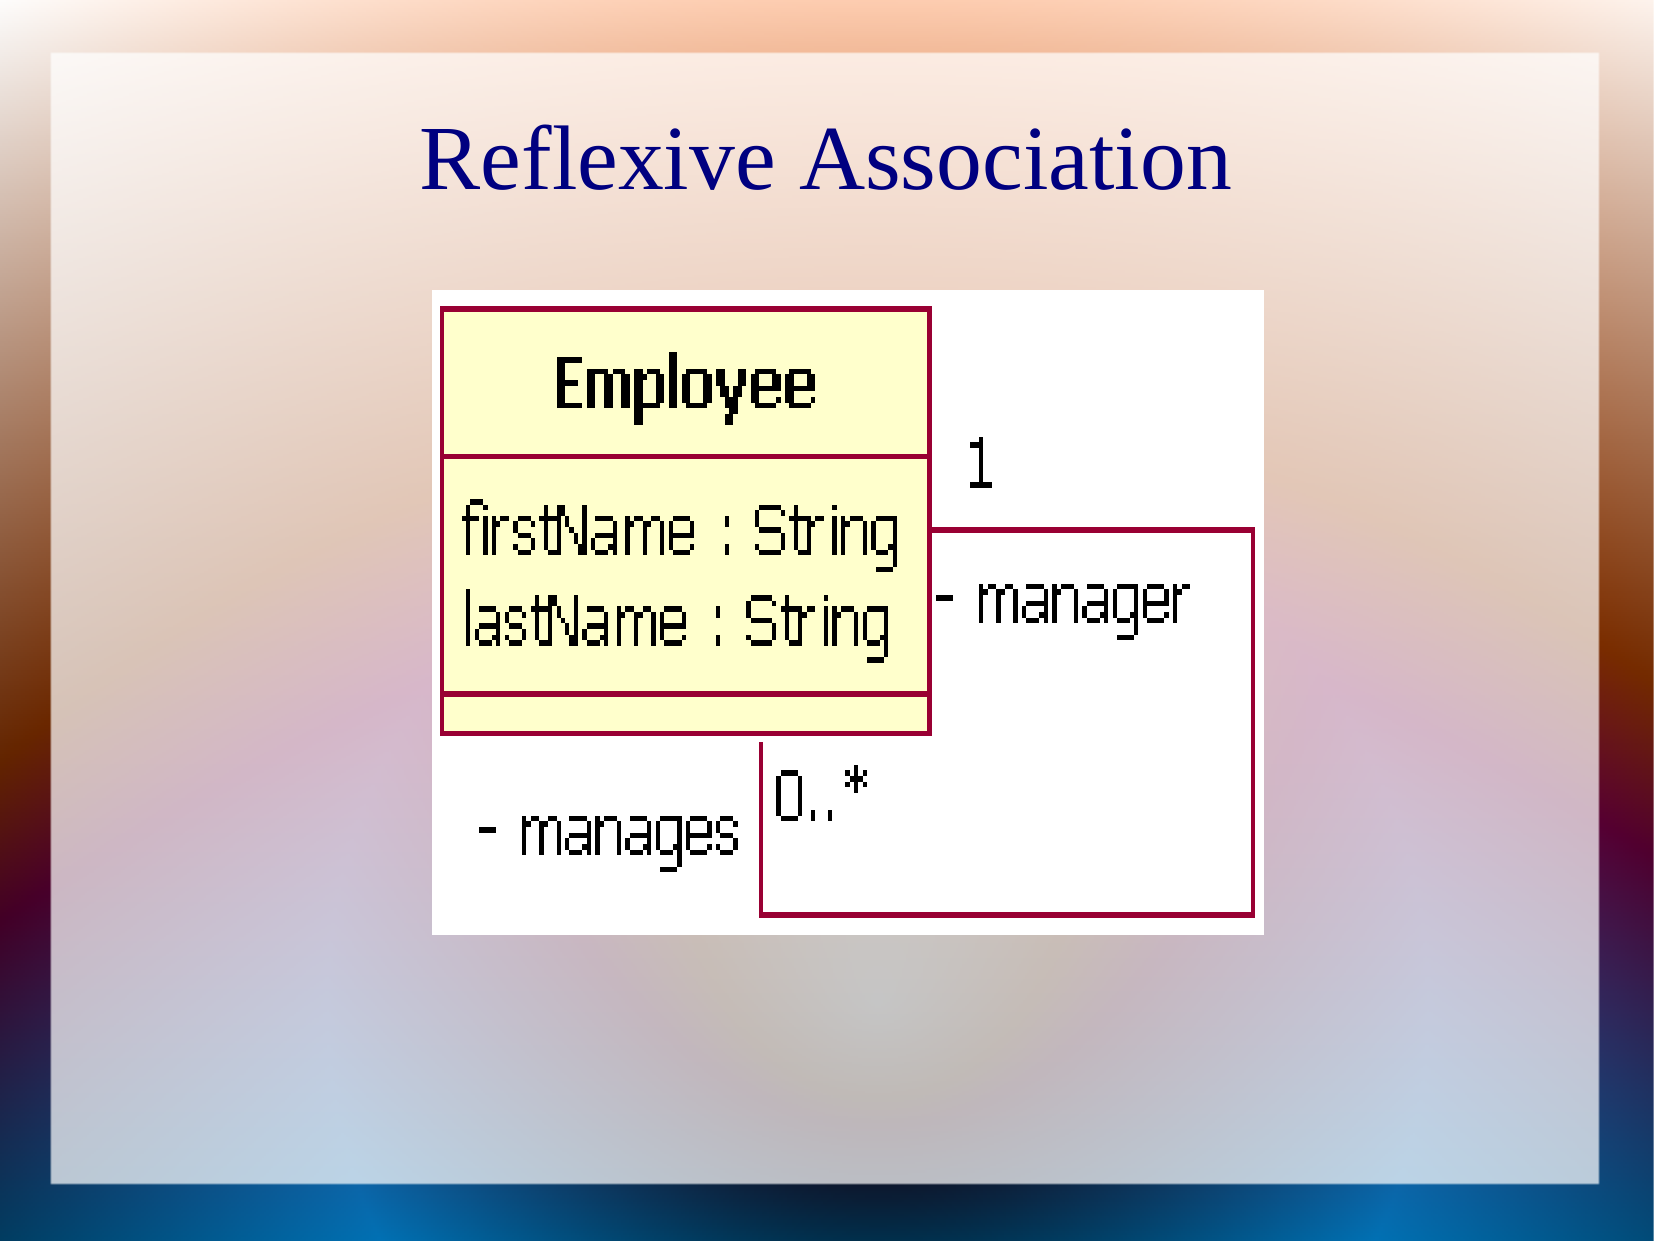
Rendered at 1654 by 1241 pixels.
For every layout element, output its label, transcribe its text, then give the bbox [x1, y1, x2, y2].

title Reflexive Association [82, 55, 1571, 263]
picture [0, 0, 1654, 1241]
